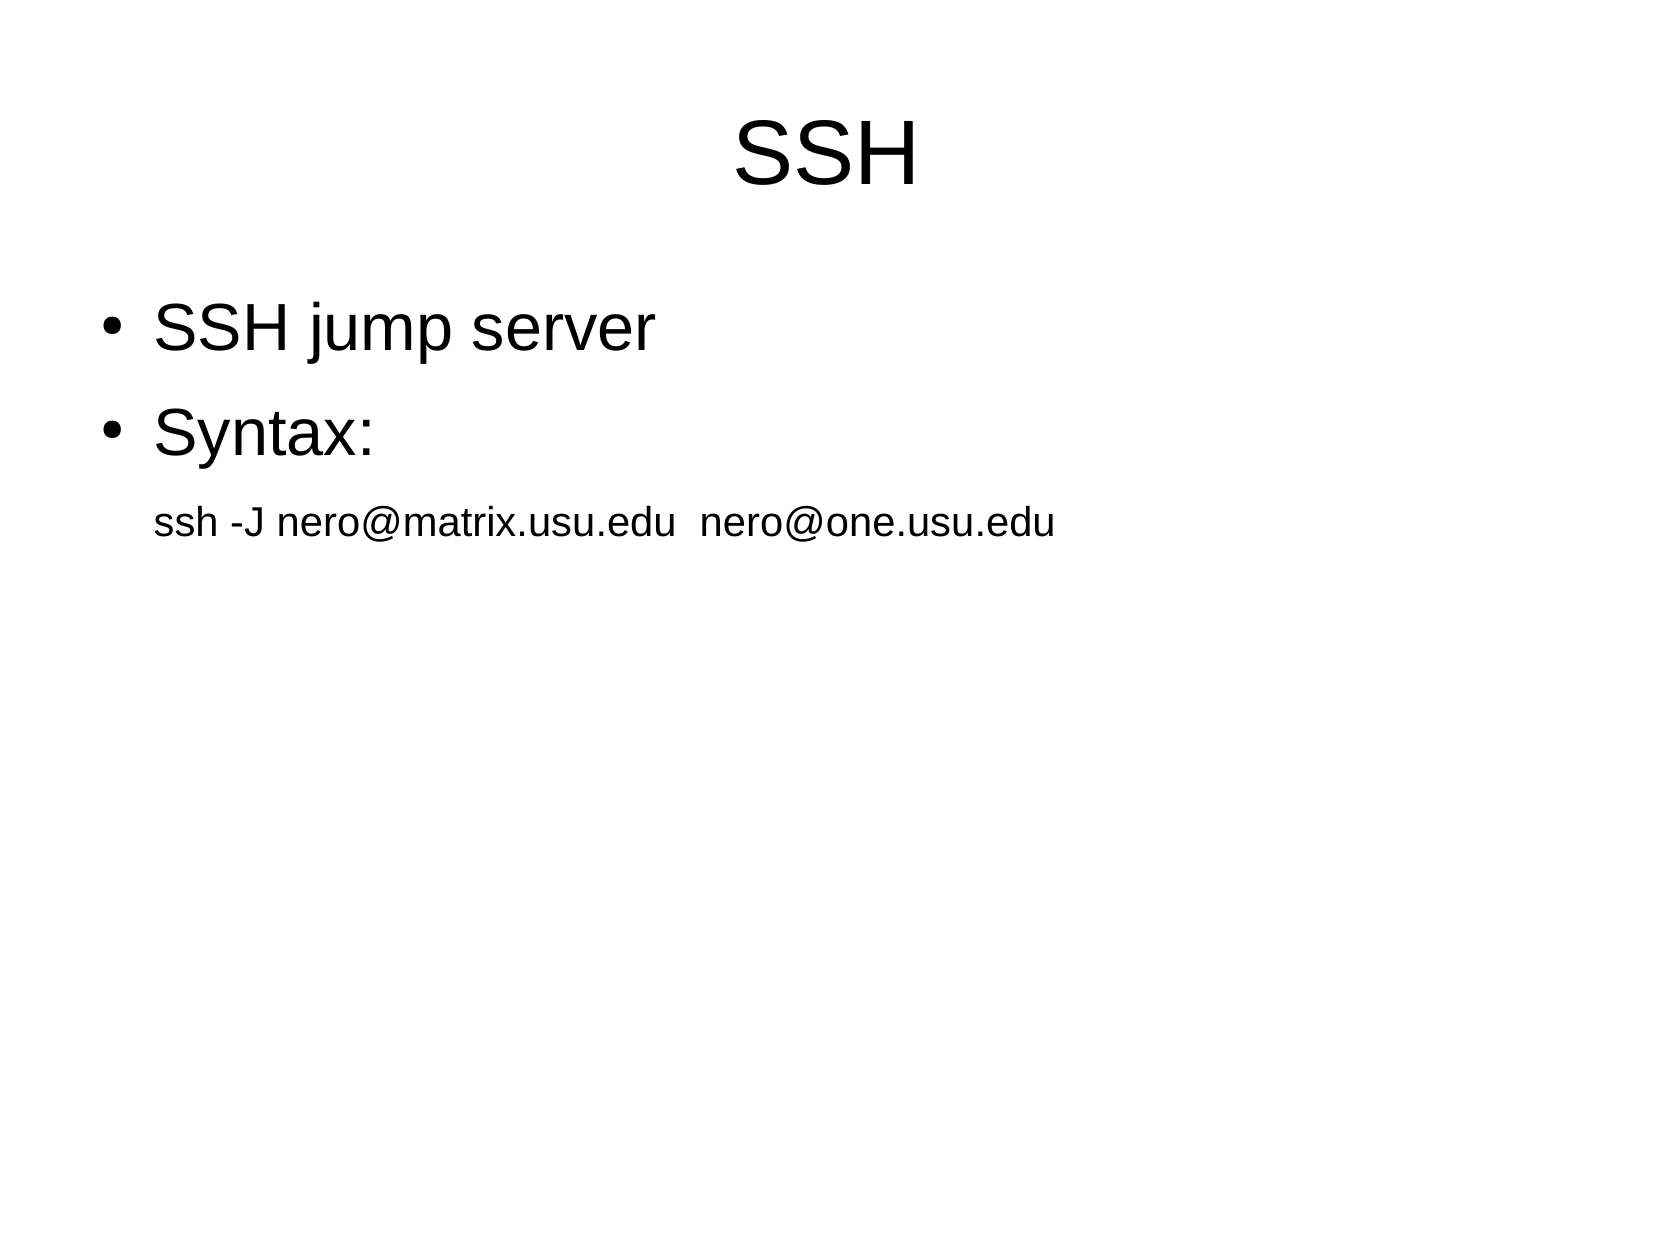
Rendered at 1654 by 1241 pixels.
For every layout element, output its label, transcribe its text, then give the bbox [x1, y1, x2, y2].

list SSH jump server Syntax: ssh -J nero@matrix.usu.edu nero@one.usu.edu [82, 290, 1571, 1010]
title SSH [82, 49, 1571, 257]
